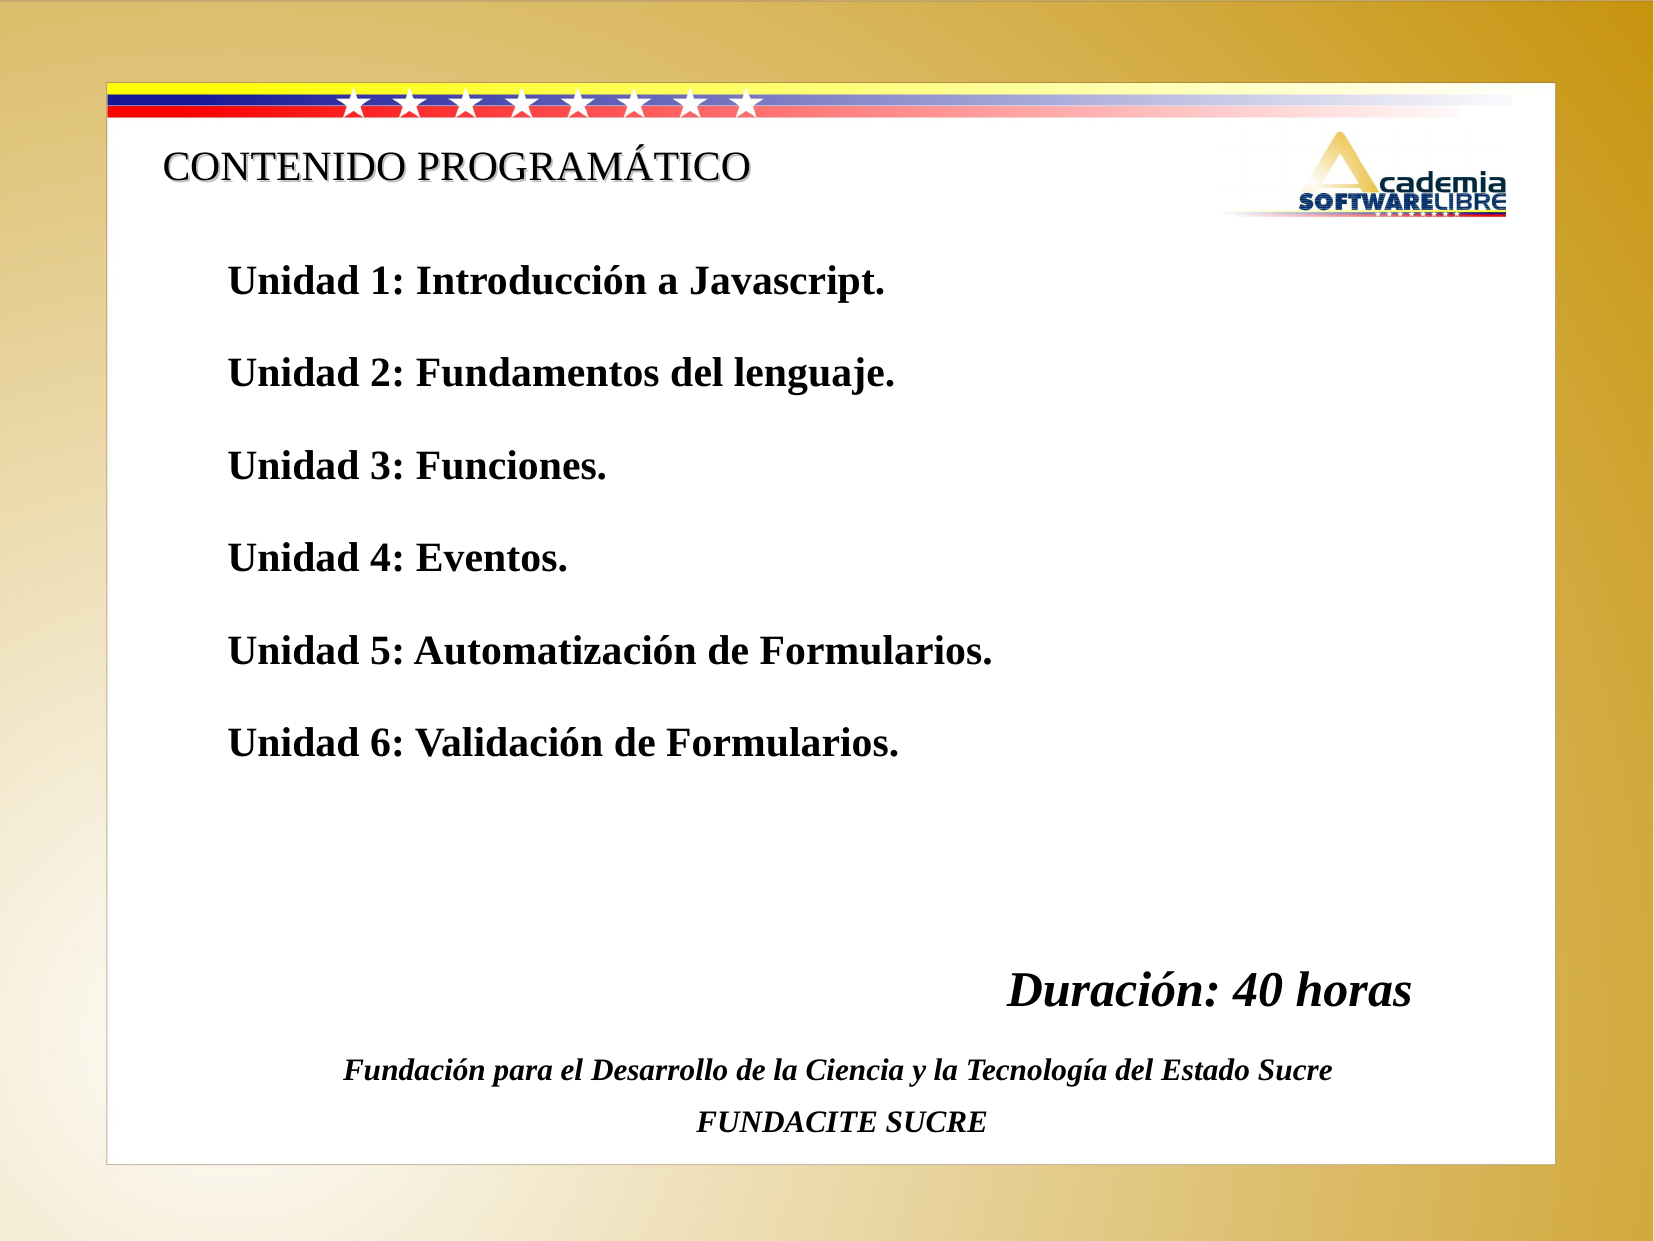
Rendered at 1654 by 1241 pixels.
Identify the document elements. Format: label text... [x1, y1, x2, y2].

text_box Unidad 1: Introducción a Javascript. Unidad 2: Fundamentos del lenguaje. Unidad 3: Funciones. Unidad 4: Eventos. Unidad 5: Automatización de Formularios. Unidad 6: Validación de Formularios. [212, 212, 1566, 774]
text_box Duración: 40 horas [992, 953, 1477, 1025]
text_box CONTENIDO PROGRAMÁTICO [147, 135, 768, 202]
text_box Fundación para el Desarrollo de la Ciencia y la Tecnología del Estado Sucre FUNDACITE SUCRE [200, 1045, 1477, 1147]
picture [0, 0, 1654, 1241]
